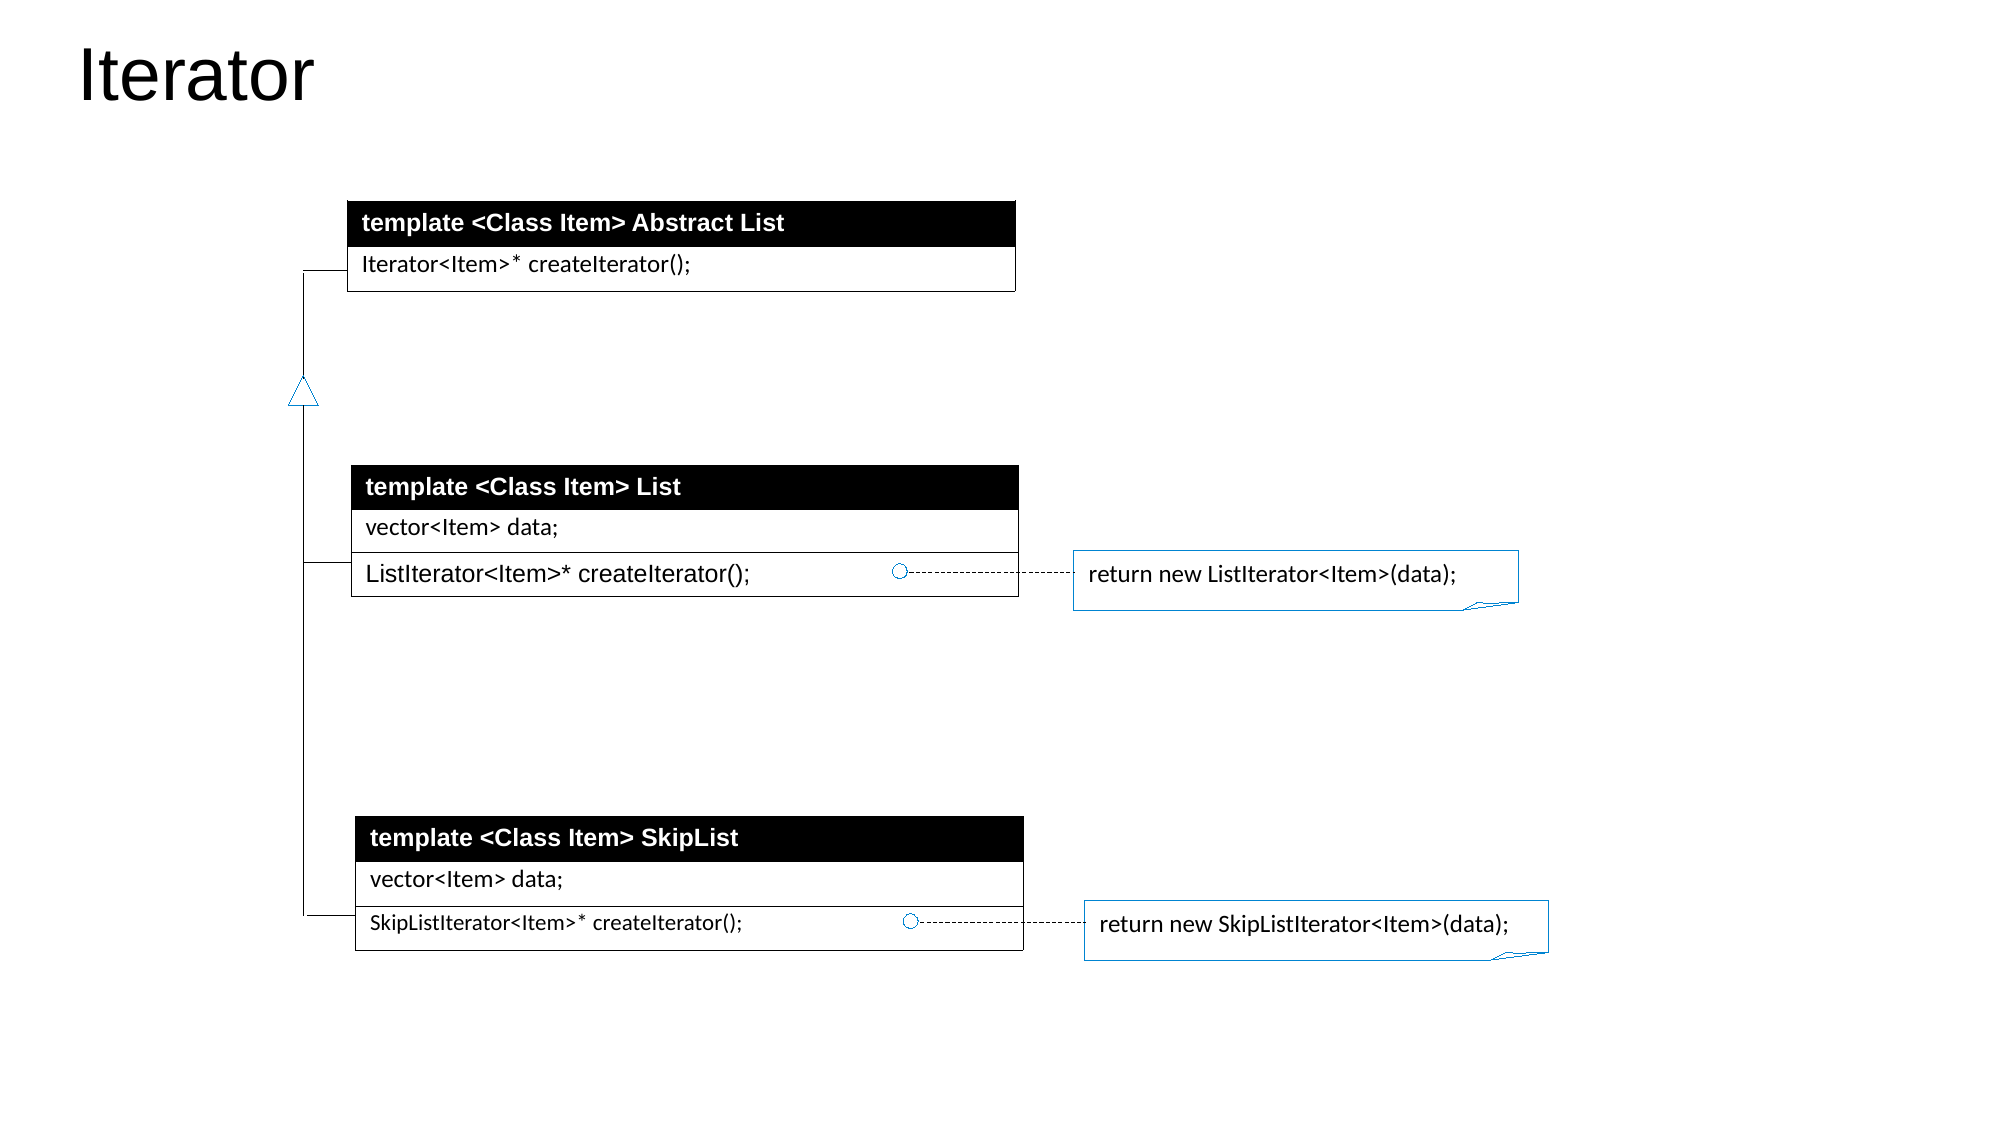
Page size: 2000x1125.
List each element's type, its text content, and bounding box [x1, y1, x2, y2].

table_header template <Class Item> SkipList [356, 817, 1023, 861]
table_cell ListIterator<Item>* createIterator(); [352, 553, 1018, 596]
table_cell Iterator<Item>* createIterator(); [348, 247, 1015, 291]
table_cell vector<Item> data; [352, 510, 1018, 552]
table_header template <Class Item> Abstract List [348, 202, 1015, 246]
table_header template <Class Item> List [352, 466, 1018, 509]
text_box return new SkipListIterator<Item>(data); [1084, 900, 1549, 961]
text_box return new ListIterator<Item>(data); [1073, 550, 1519, 611]
table_cell SkipListIterator<Item>* createIterator(); [356, 907, 1023, 950]
table_cell vector<Item> data; [356, 862, 1023, 906]
text_box Iterator [77, 35, 346, 121]
